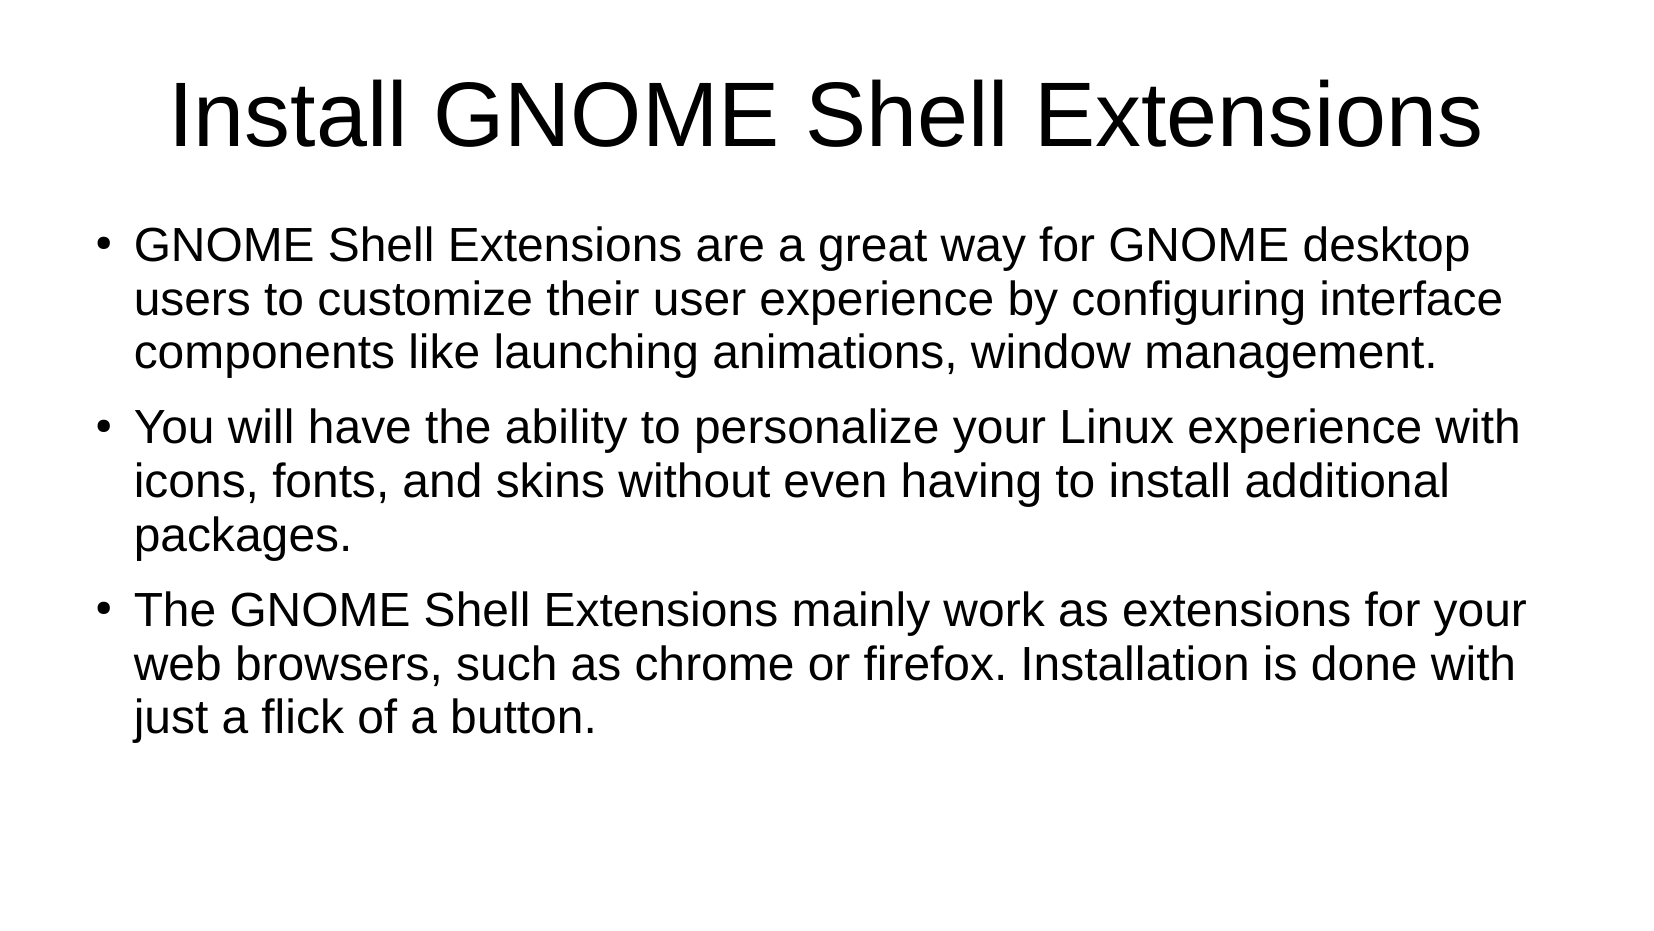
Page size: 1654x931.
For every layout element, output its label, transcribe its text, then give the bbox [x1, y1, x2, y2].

title Install GNOME Shell Extensions [82, 37, 1571, 193]
list GNOME Shell Extensions are a great way for GNOME desktop users to customize their user experience by configuring interface components like launching animations, window management. You will have the ability to personalize your Linux experience with icons, fonts, and skins without even having to install additional packages. The GNOME Shell Extensions mainly work as extensions for your web browsers, such as chrome or firefox. Installation is done with just a flick of a button. [82, 217, 1571, 758]
